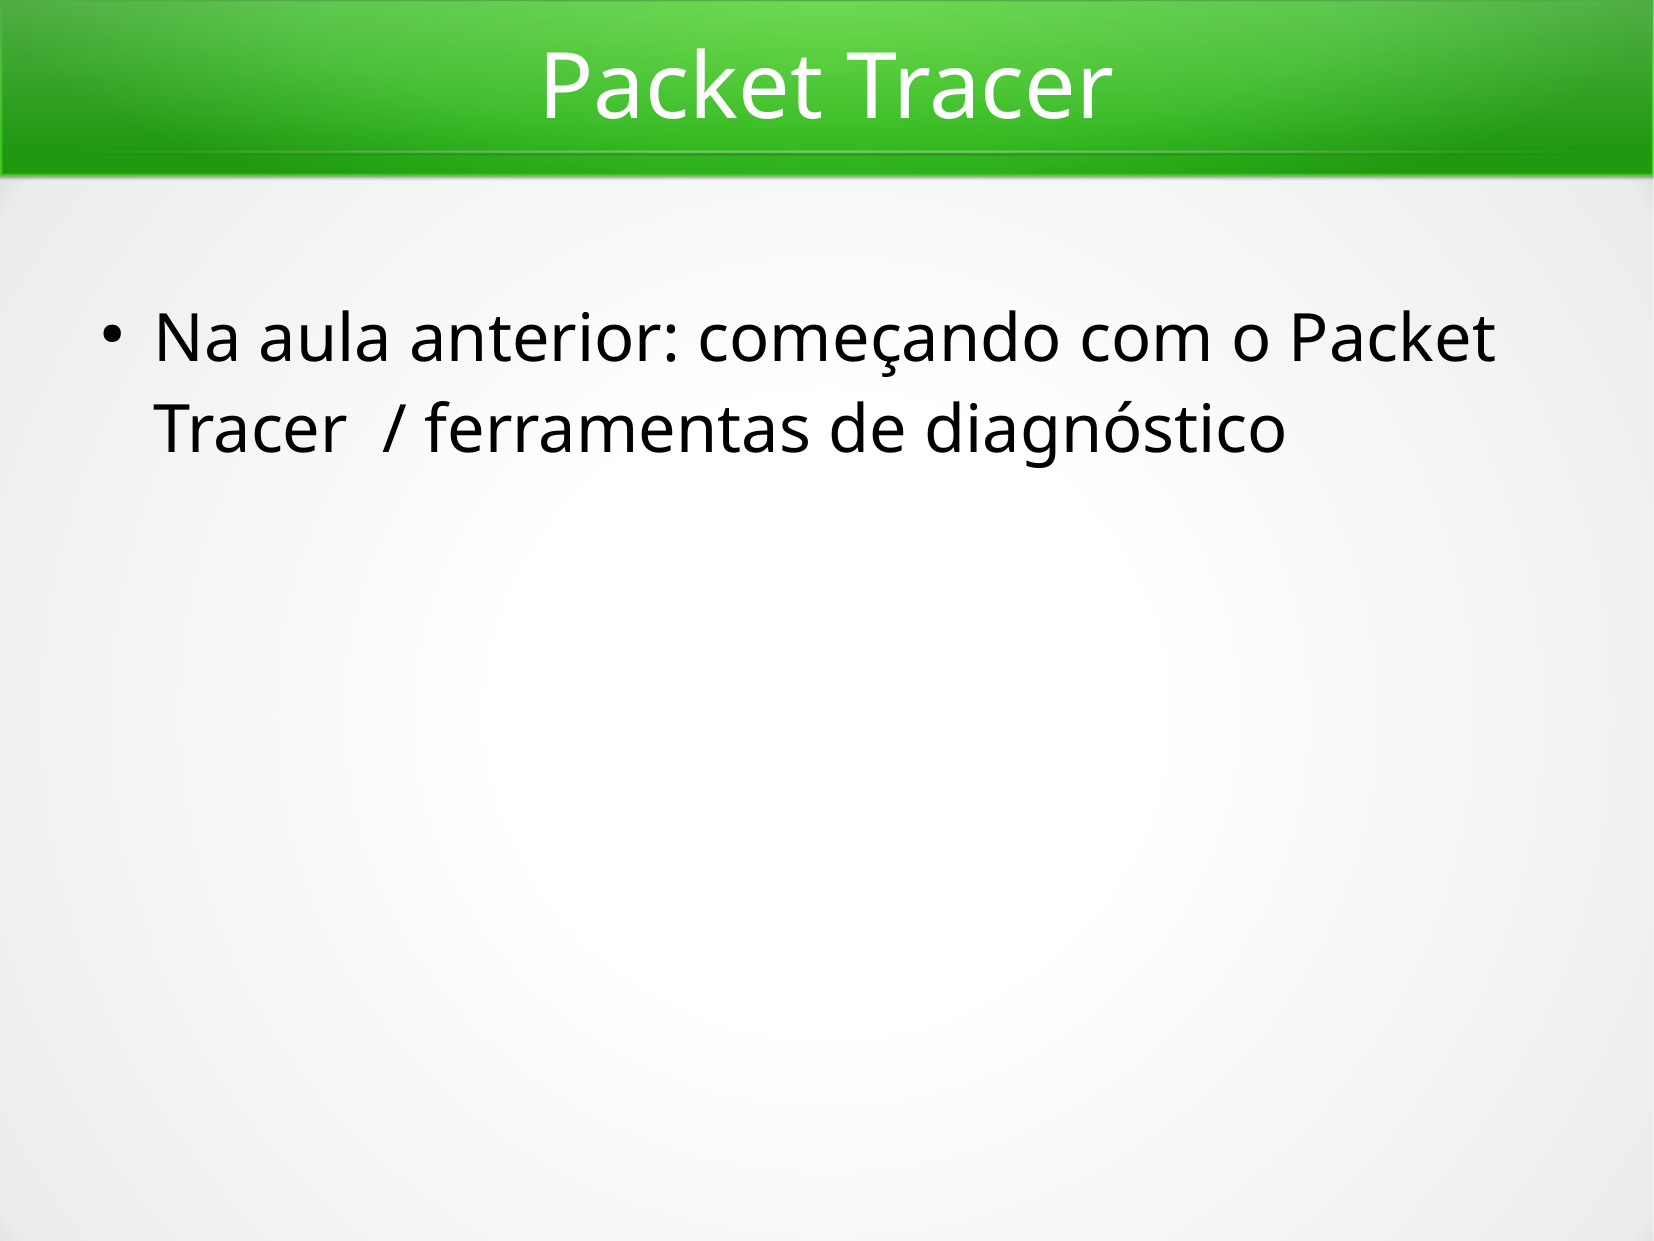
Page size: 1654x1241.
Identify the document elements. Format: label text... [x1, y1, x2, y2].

picture [0, 0, 1654, 1241]
title Packet Tracer [82, 11, 1571, 154]
list Na aula anterior: começando com o Packet Tracer / ferramentas de diagnóstico [82, 290, 1571, 1010]
